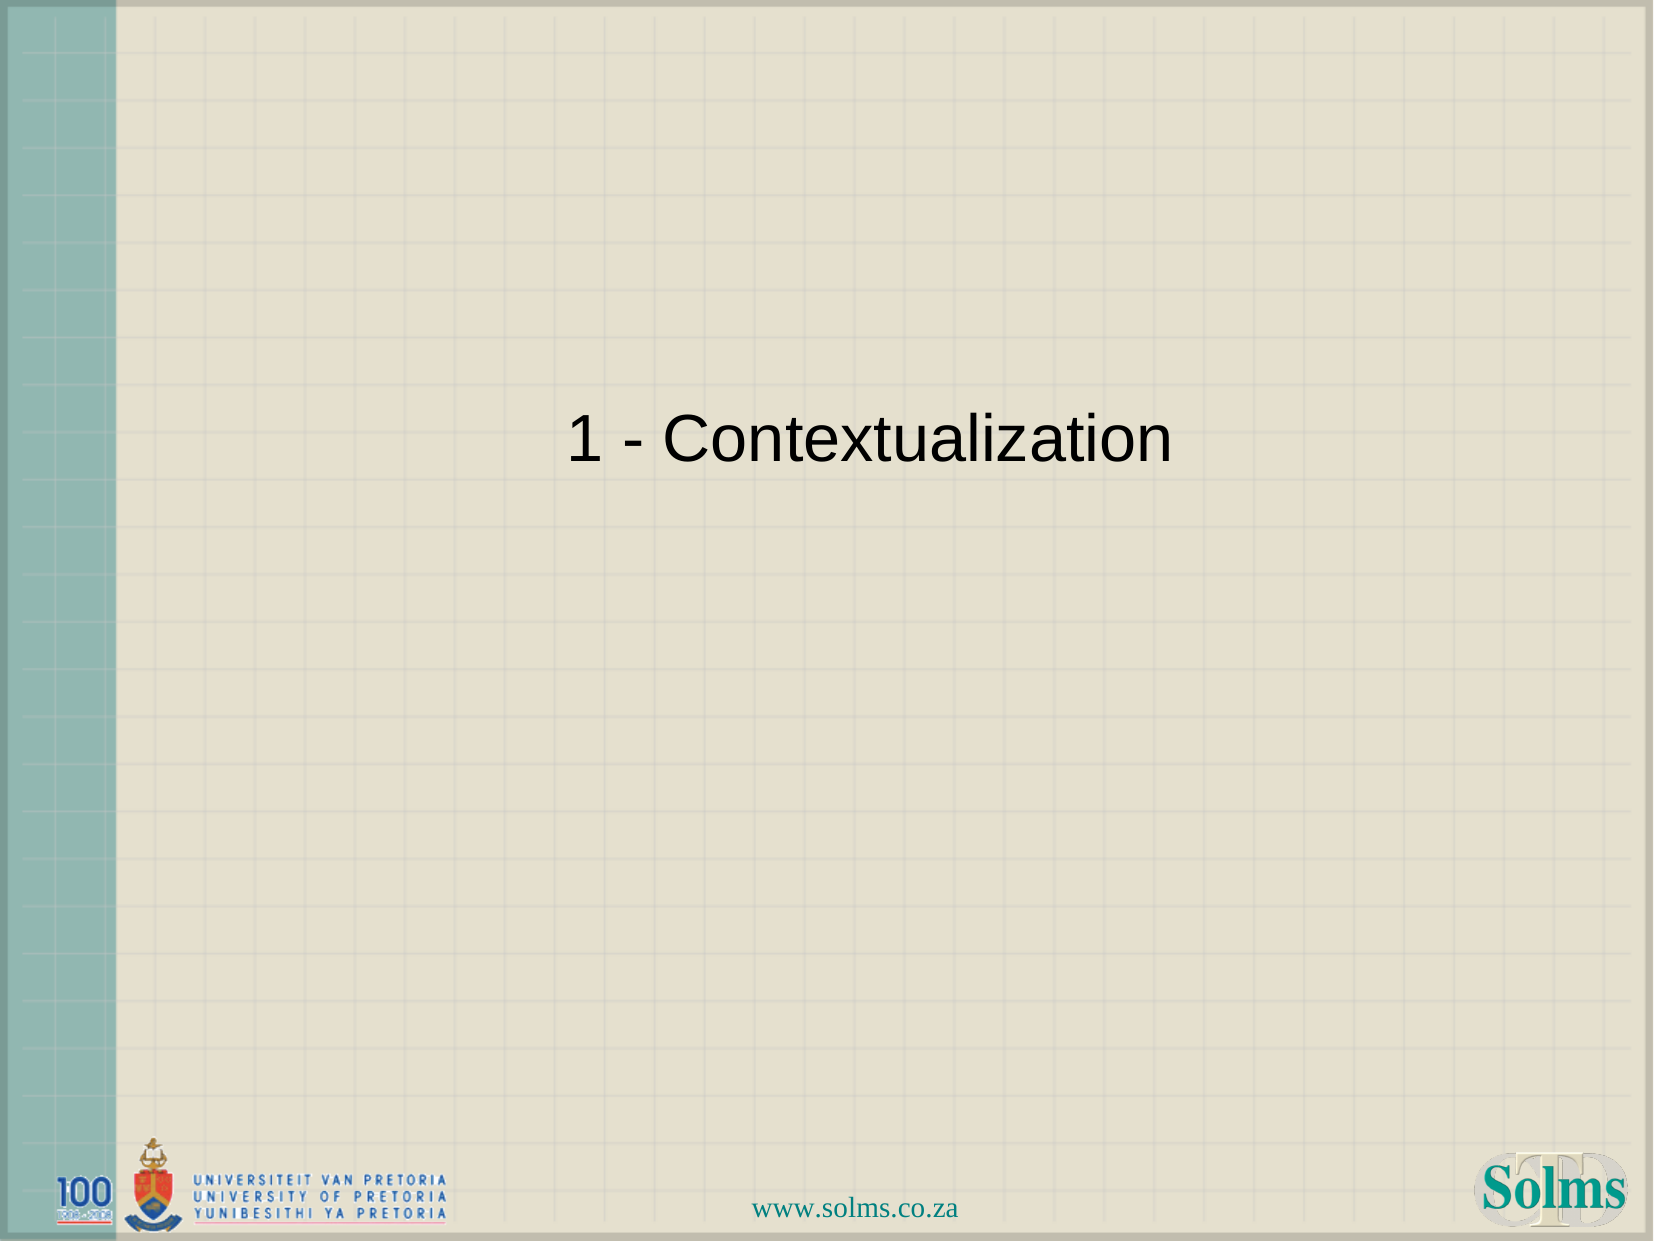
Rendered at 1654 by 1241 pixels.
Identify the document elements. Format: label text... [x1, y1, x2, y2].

subtitle 1 - Contextualization [112, 26, 1629, 1072]
picture [0, 0, 1654, 1241]
